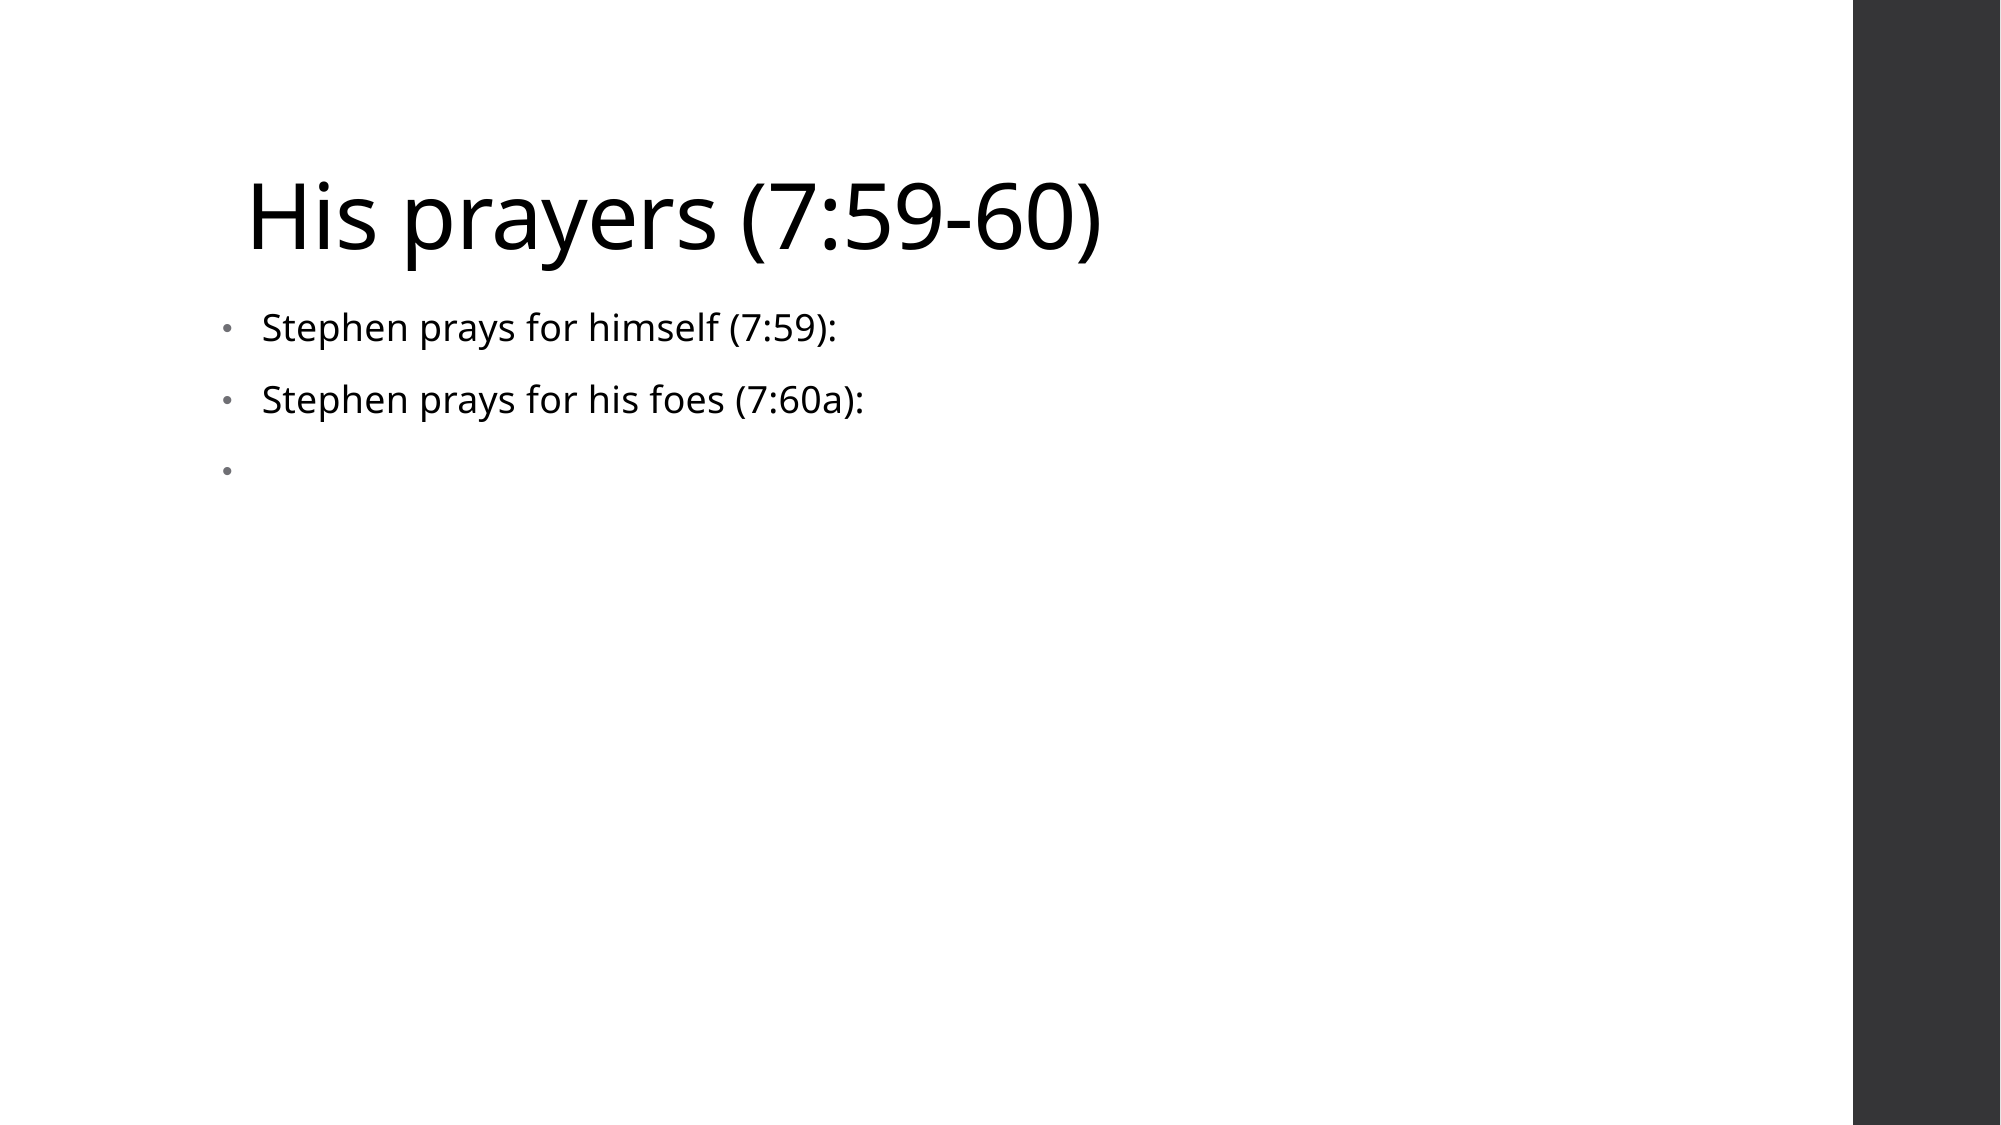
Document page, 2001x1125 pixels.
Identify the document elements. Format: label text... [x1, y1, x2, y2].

title His prayers (7:59-60) [206, 60, 1797, 278]
list Stephen prays for himself (7:59): Stephen prays for his foes (7:60a): [206, 299, 1617, 1014]
